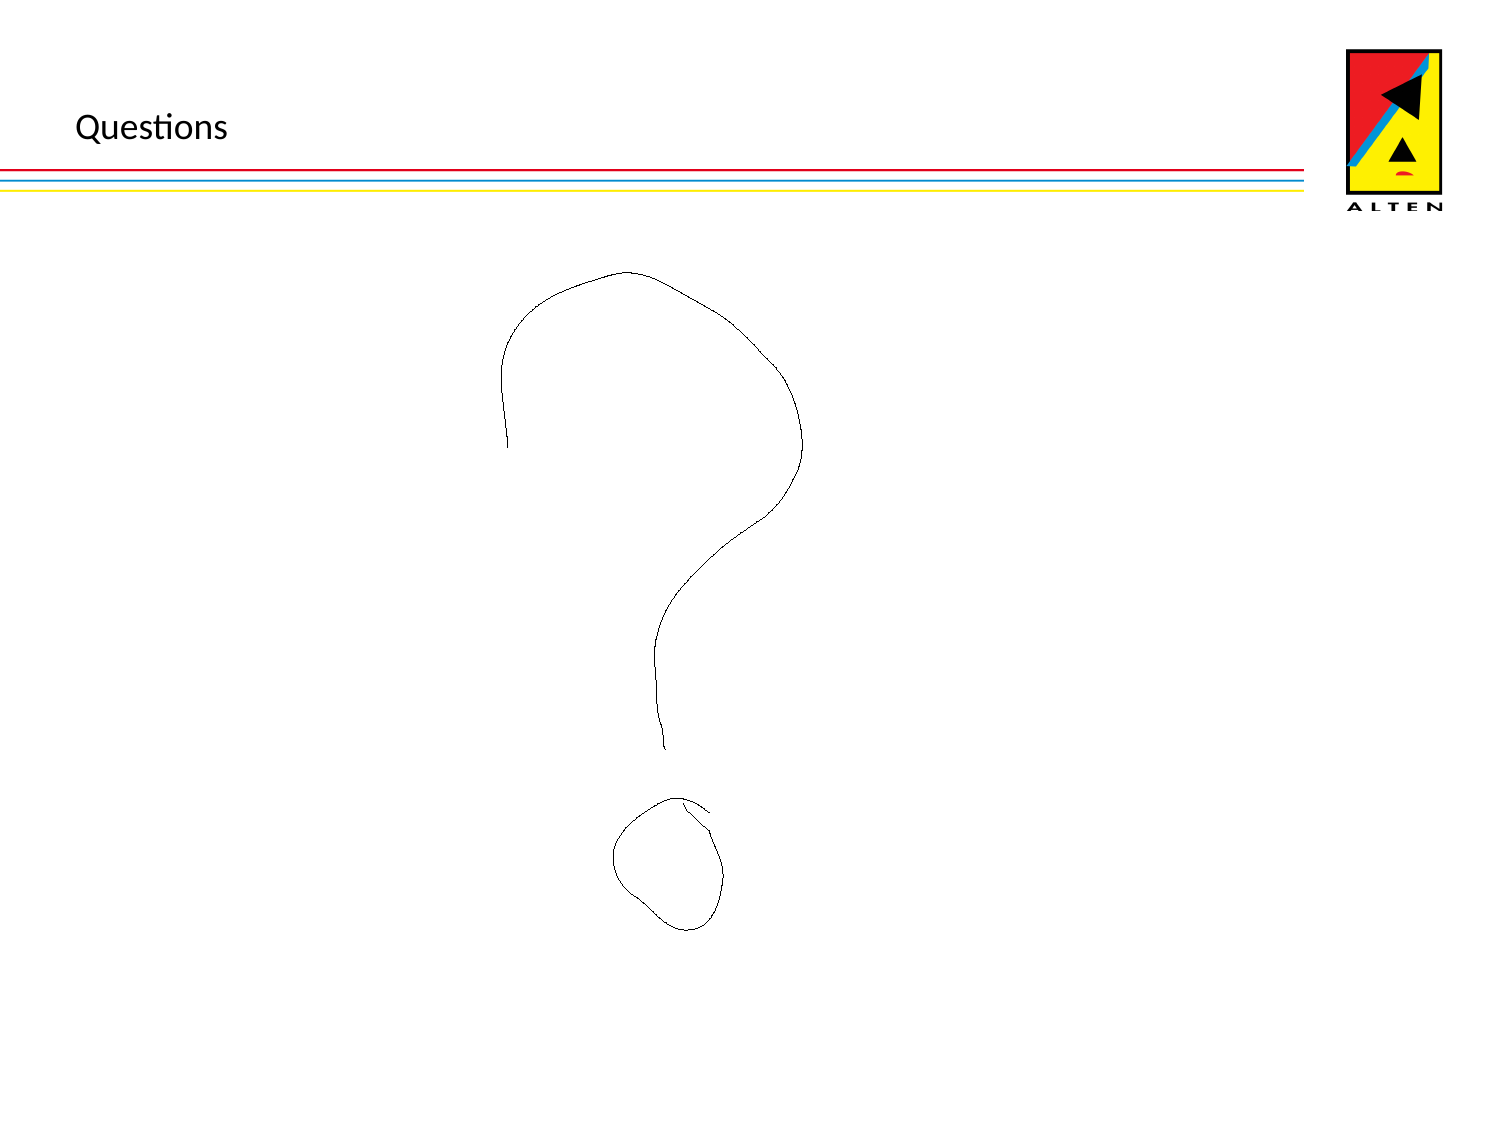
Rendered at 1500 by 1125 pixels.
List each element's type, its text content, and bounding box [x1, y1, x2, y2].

picture [0, 182, 74, 192]
text_box Questions [74, 31, 1306, 219]
picture [0, 169, 74, 179]
